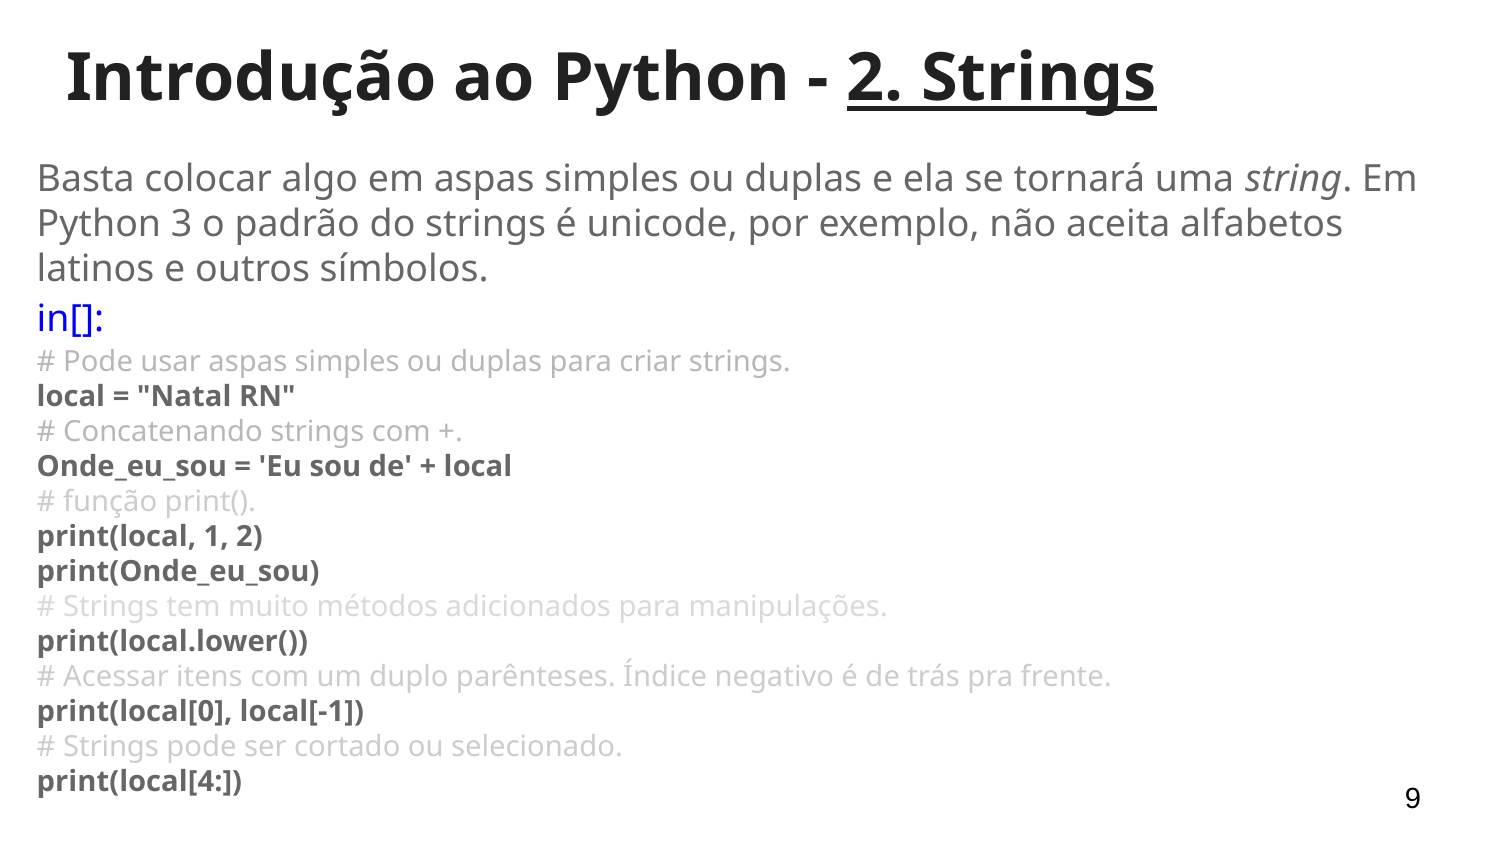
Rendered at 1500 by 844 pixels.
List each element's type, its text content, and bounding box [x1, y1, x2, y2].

title Introdução ao Python - 2. Strings [51, 19, 1449, 139]
slide_number <number> [1389, 764, 1480, 830]
list Basta colocar algo em aspas simples ou duplas e ela se tornará uma string. Em Python 3 o padrão do strings é unicode, por exemplo, não aceita alfabetos latinos e outros símbolos. in[]: # Pode usar aspas simples ou duplas para criar strings. local = "Natal RN" # Concatenando strings com +. Onde_eu_sou = 'Eu sou de' + local # função print(). print(local, 1, 2) print(Onde_eu_sou) # Strings tem muito métodos adicionados para manipulações. print(local.lower()) # Acessar itens com um duplo parênteses. Índice negativo é de trás pra frente. print(local[0], local[-1]) # Strings pode ser cortado ou selecionado. print(local[4:]) [21, 139, 1476, 819]
